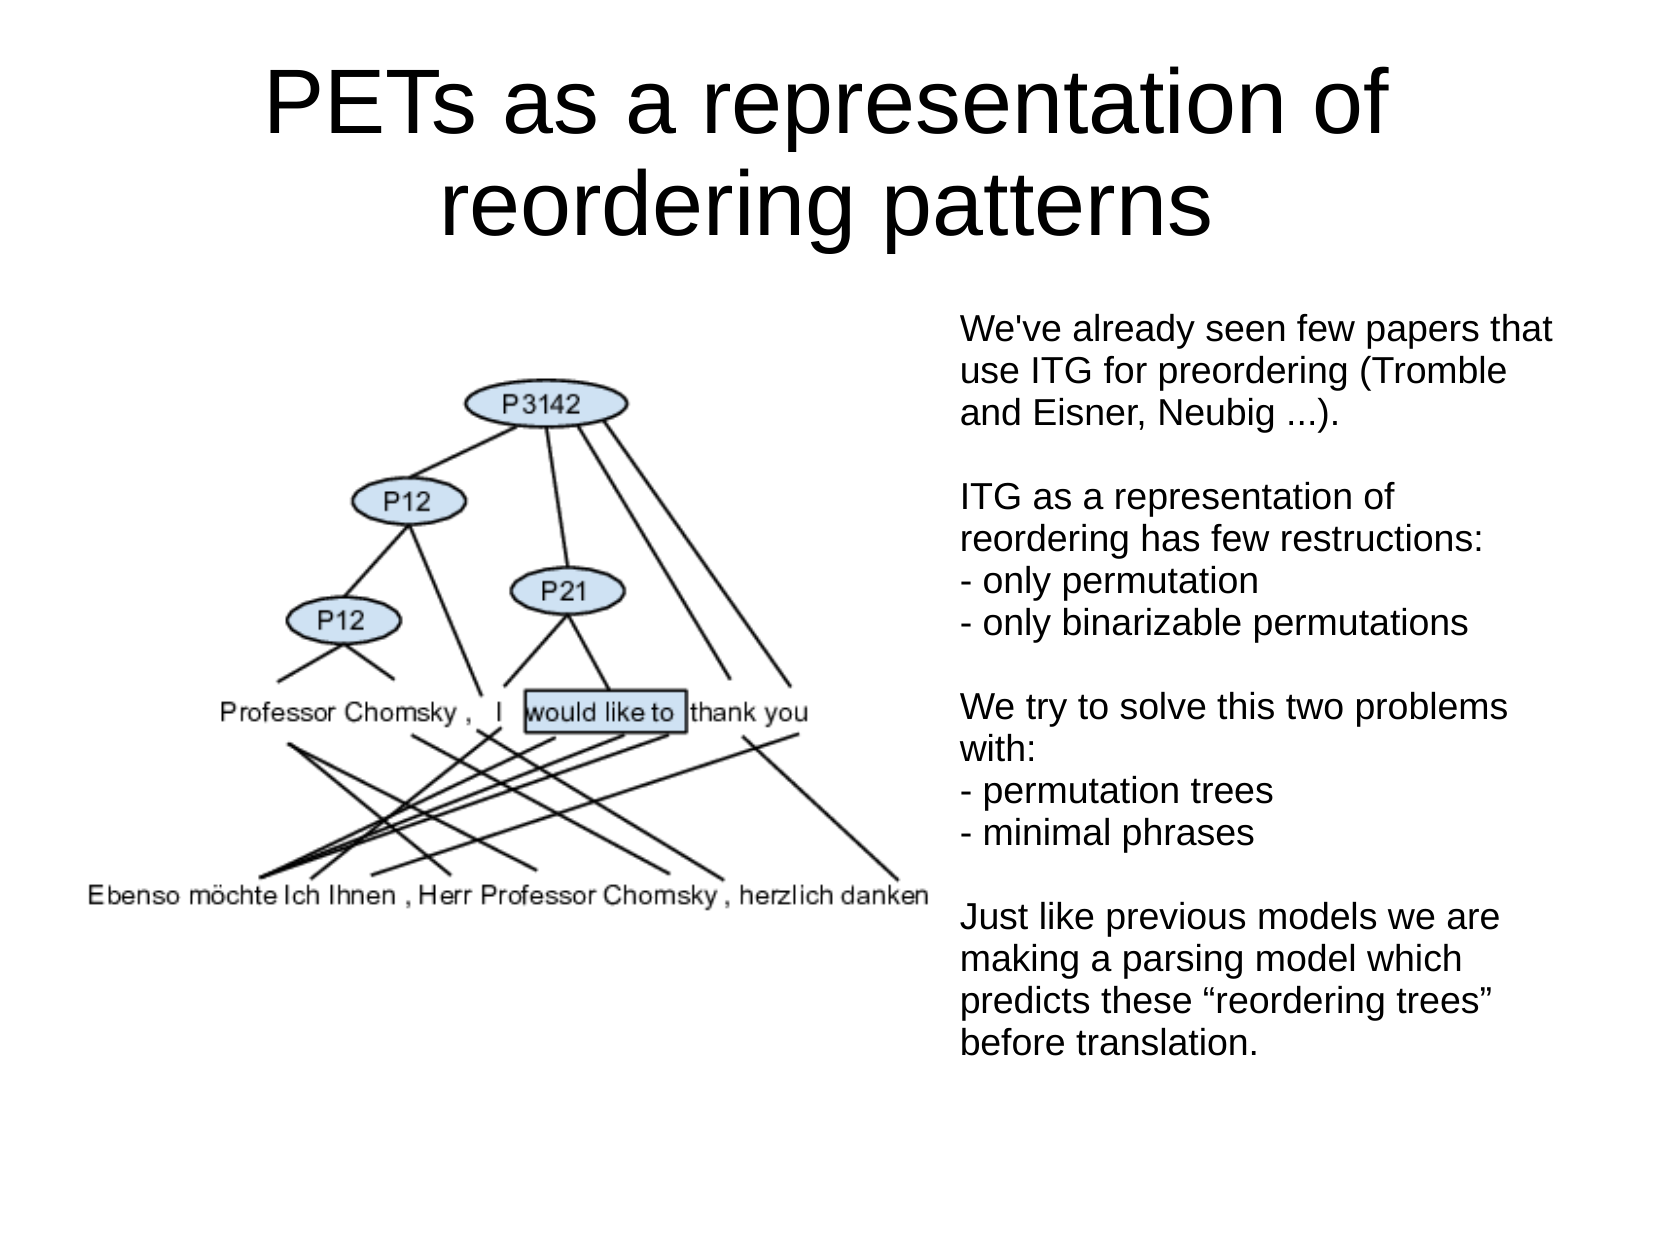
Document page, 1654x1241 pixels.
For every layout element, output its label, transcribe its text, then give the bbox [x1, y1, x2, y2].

text_box We've already seen few papers that use ITG for preordering (Tromble and Eisner, Neubig ...). ITG as a representation of reordering has few restructions: - only permutation - only binarizable permutations We try to solve this two problems with: - permutation trees - minimal phrases Just like previous models we are making a parsing model which predicts these “reordering trees” before translation. [945, 300, 1573, 1141]
picture [80, 344, 945, 931]
title PETs as a representation of reordering patterns [82, 49, 1571, 257]
